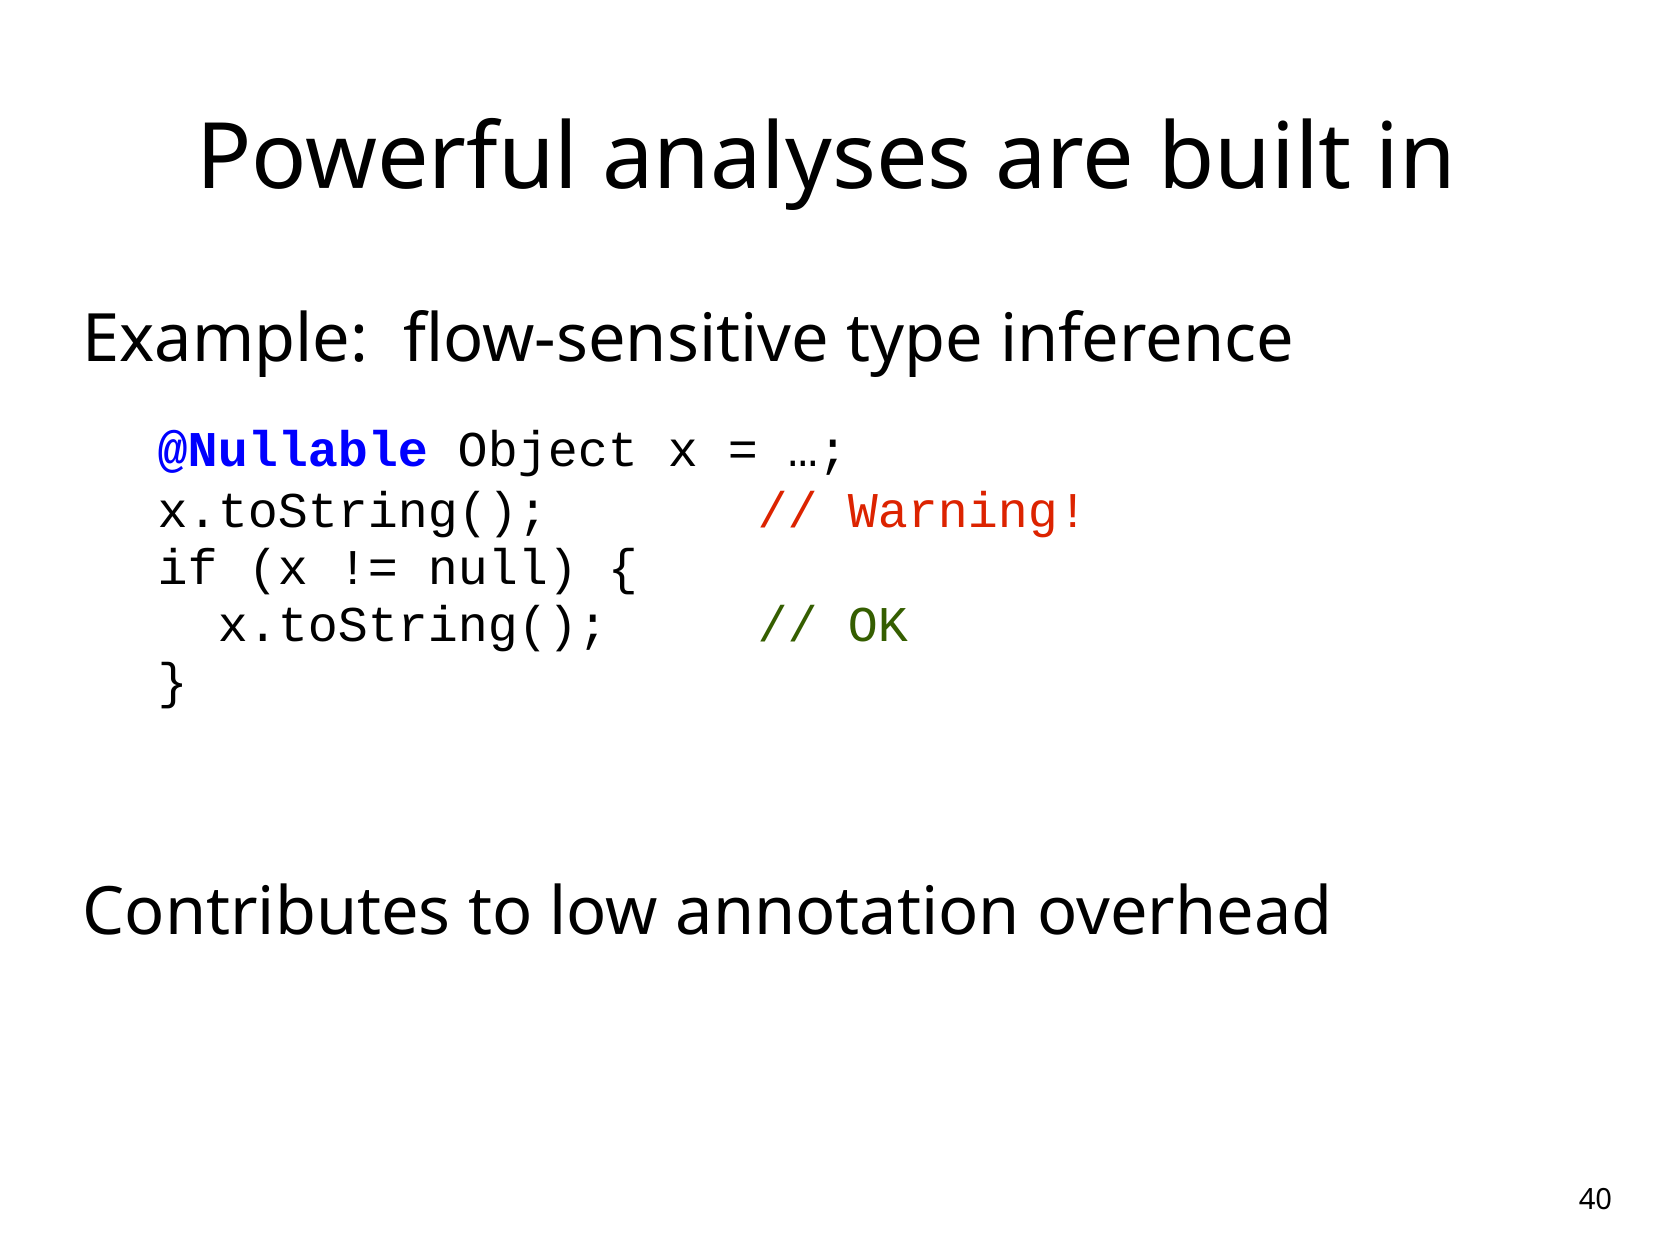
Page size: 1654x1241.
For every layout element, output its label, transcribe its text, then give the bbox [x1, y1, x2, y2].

list Example: flow-sensitive type inference @Nullable Object x = …; x.toString(); // Warning! if (x != null) { x.toString(); // OK } Contributes to low annotation overhead [82, 290, 1571, 1010]
title Powerful analyses are built in [82, 49, 1571, 257]
